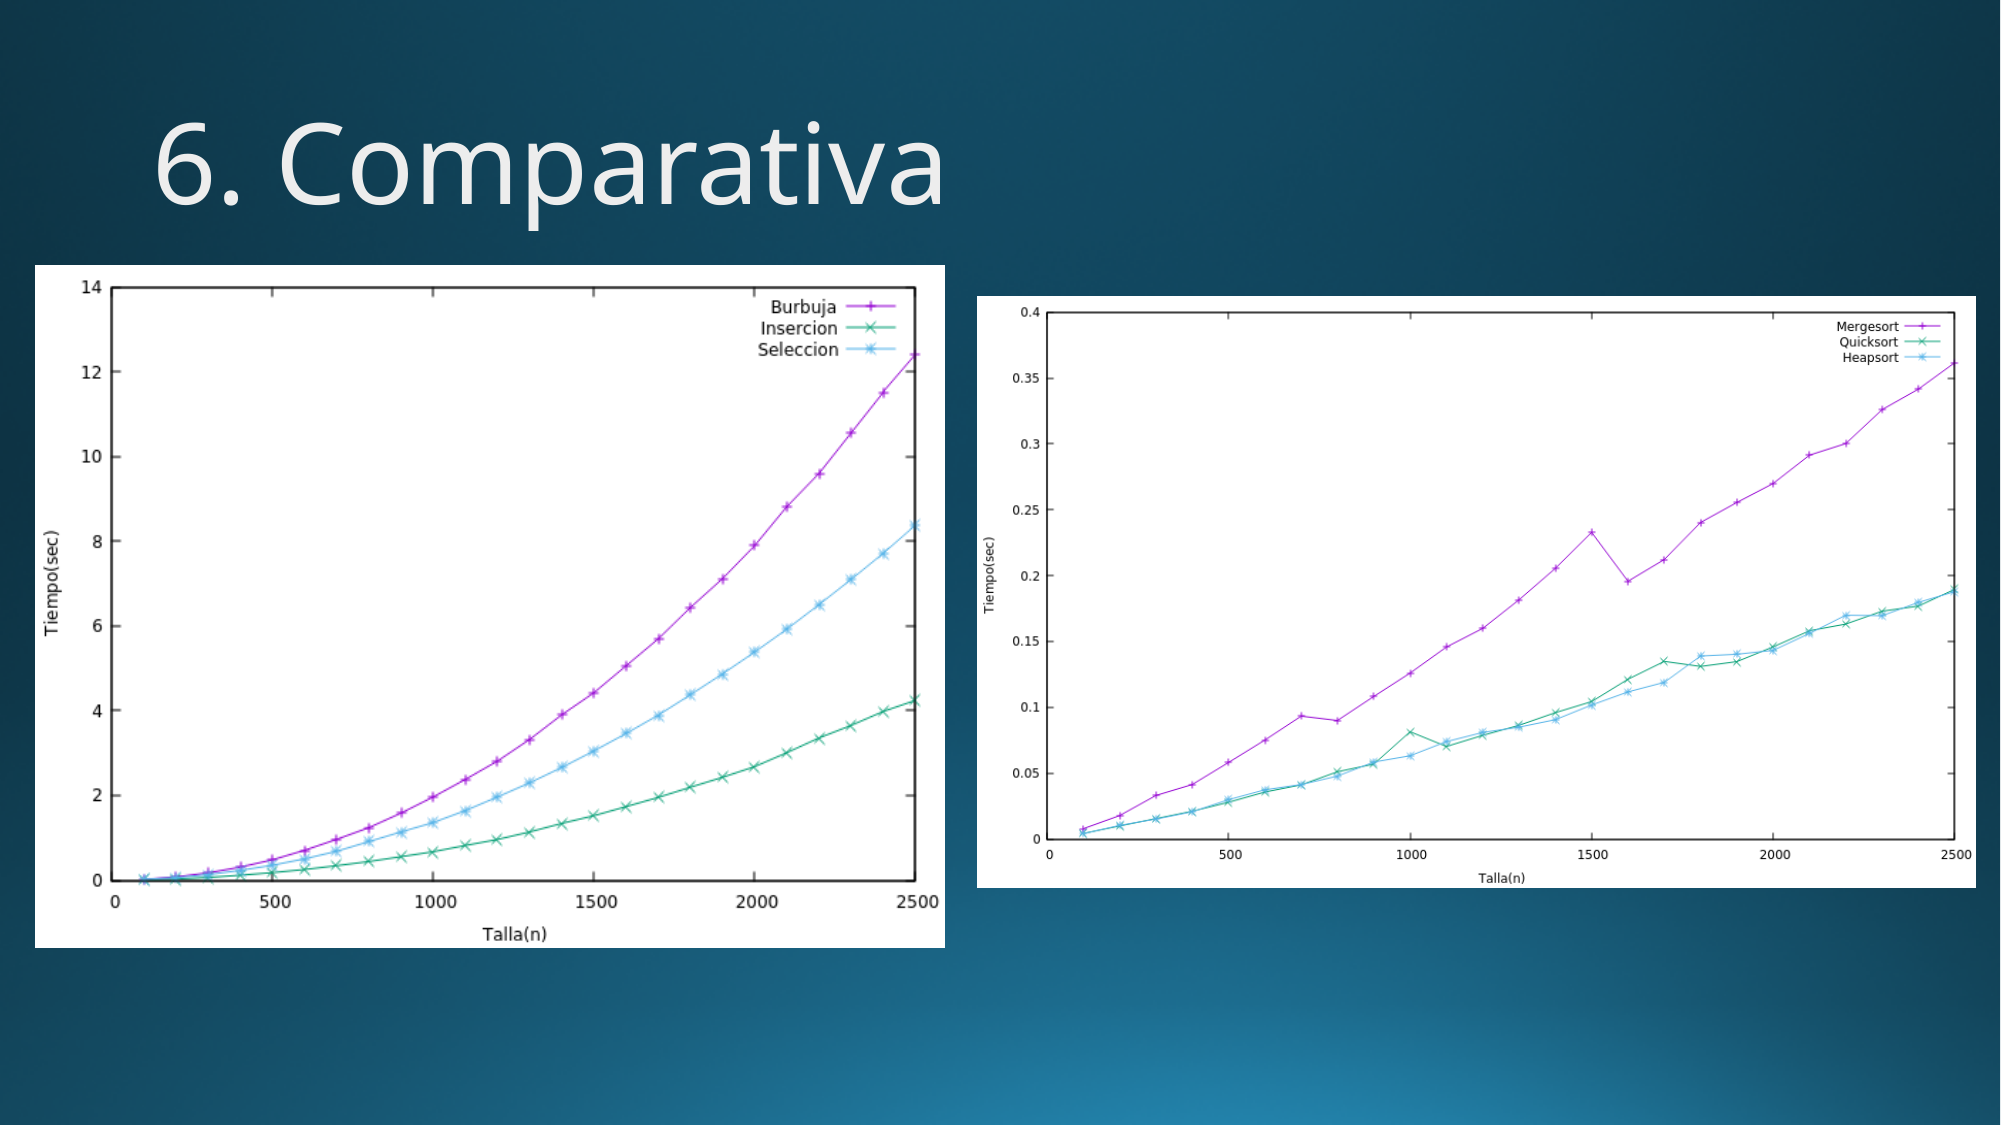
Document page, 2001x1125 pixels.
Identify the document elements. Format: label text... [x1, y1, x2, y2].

picture [0, 0, 2001, 1125]
table_header [137, 234, 1471, 375]
text_box 6. Comparativa [137, 59, 1863, 278]
